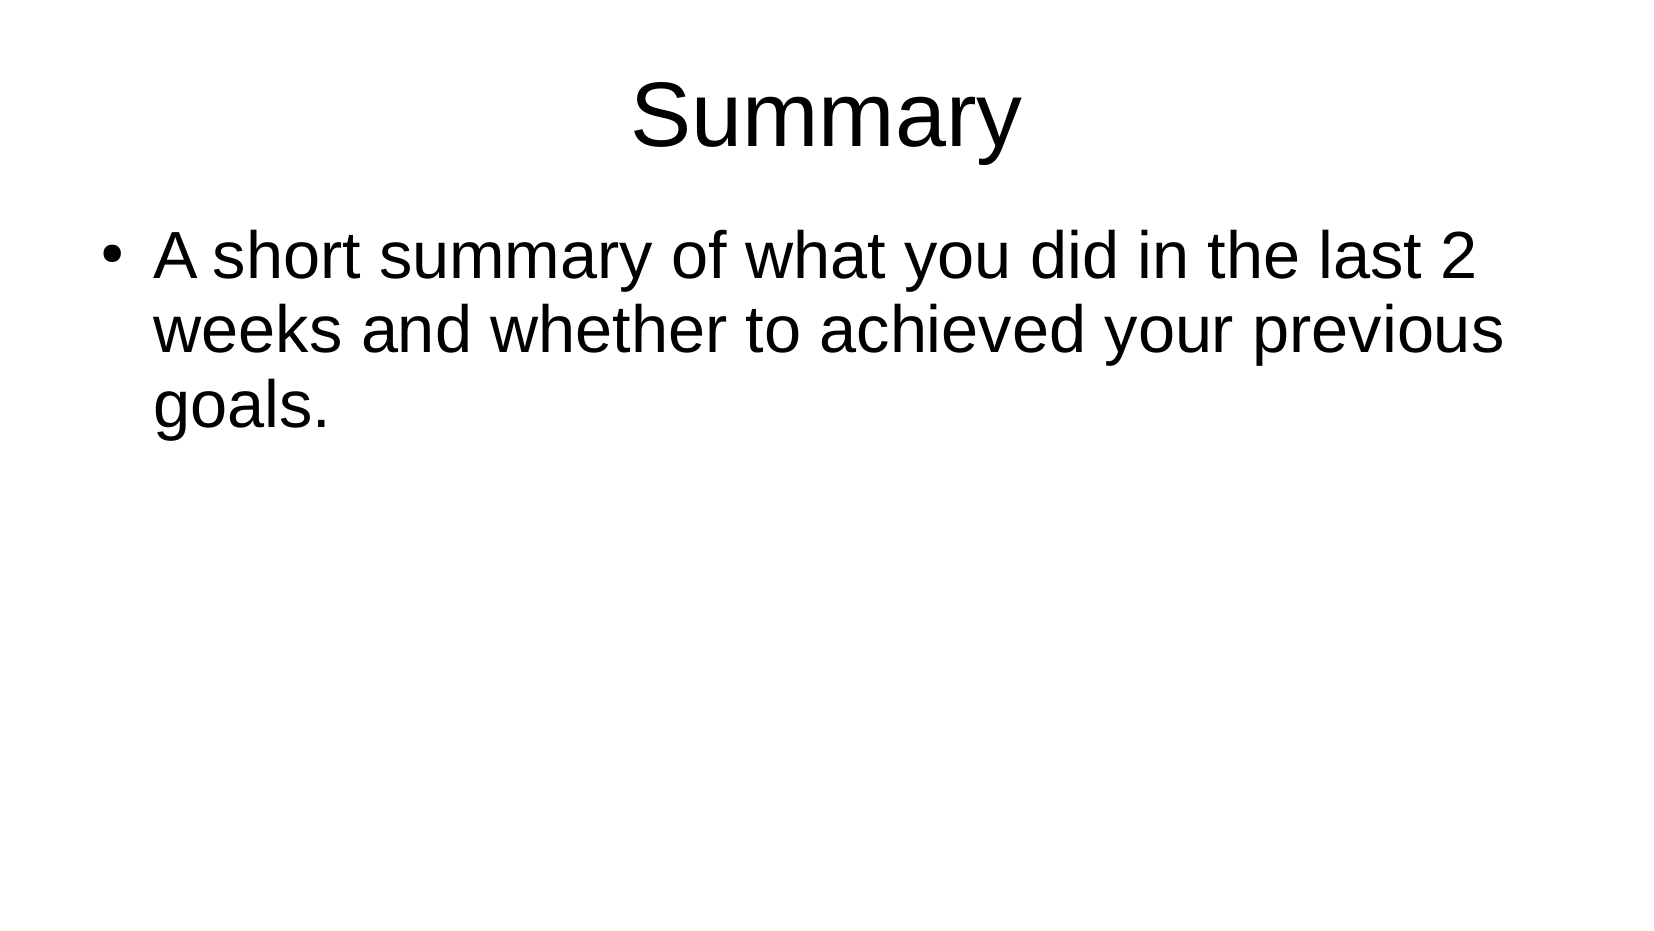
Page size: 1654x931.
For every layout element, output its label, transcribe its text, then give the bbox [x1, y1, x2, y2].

title Summary [82, 37, 1571, 193]
list A short summary of what you did in the last 2 weeks and whether to achieved your previous goals. [82, 217, 1571, 758]
